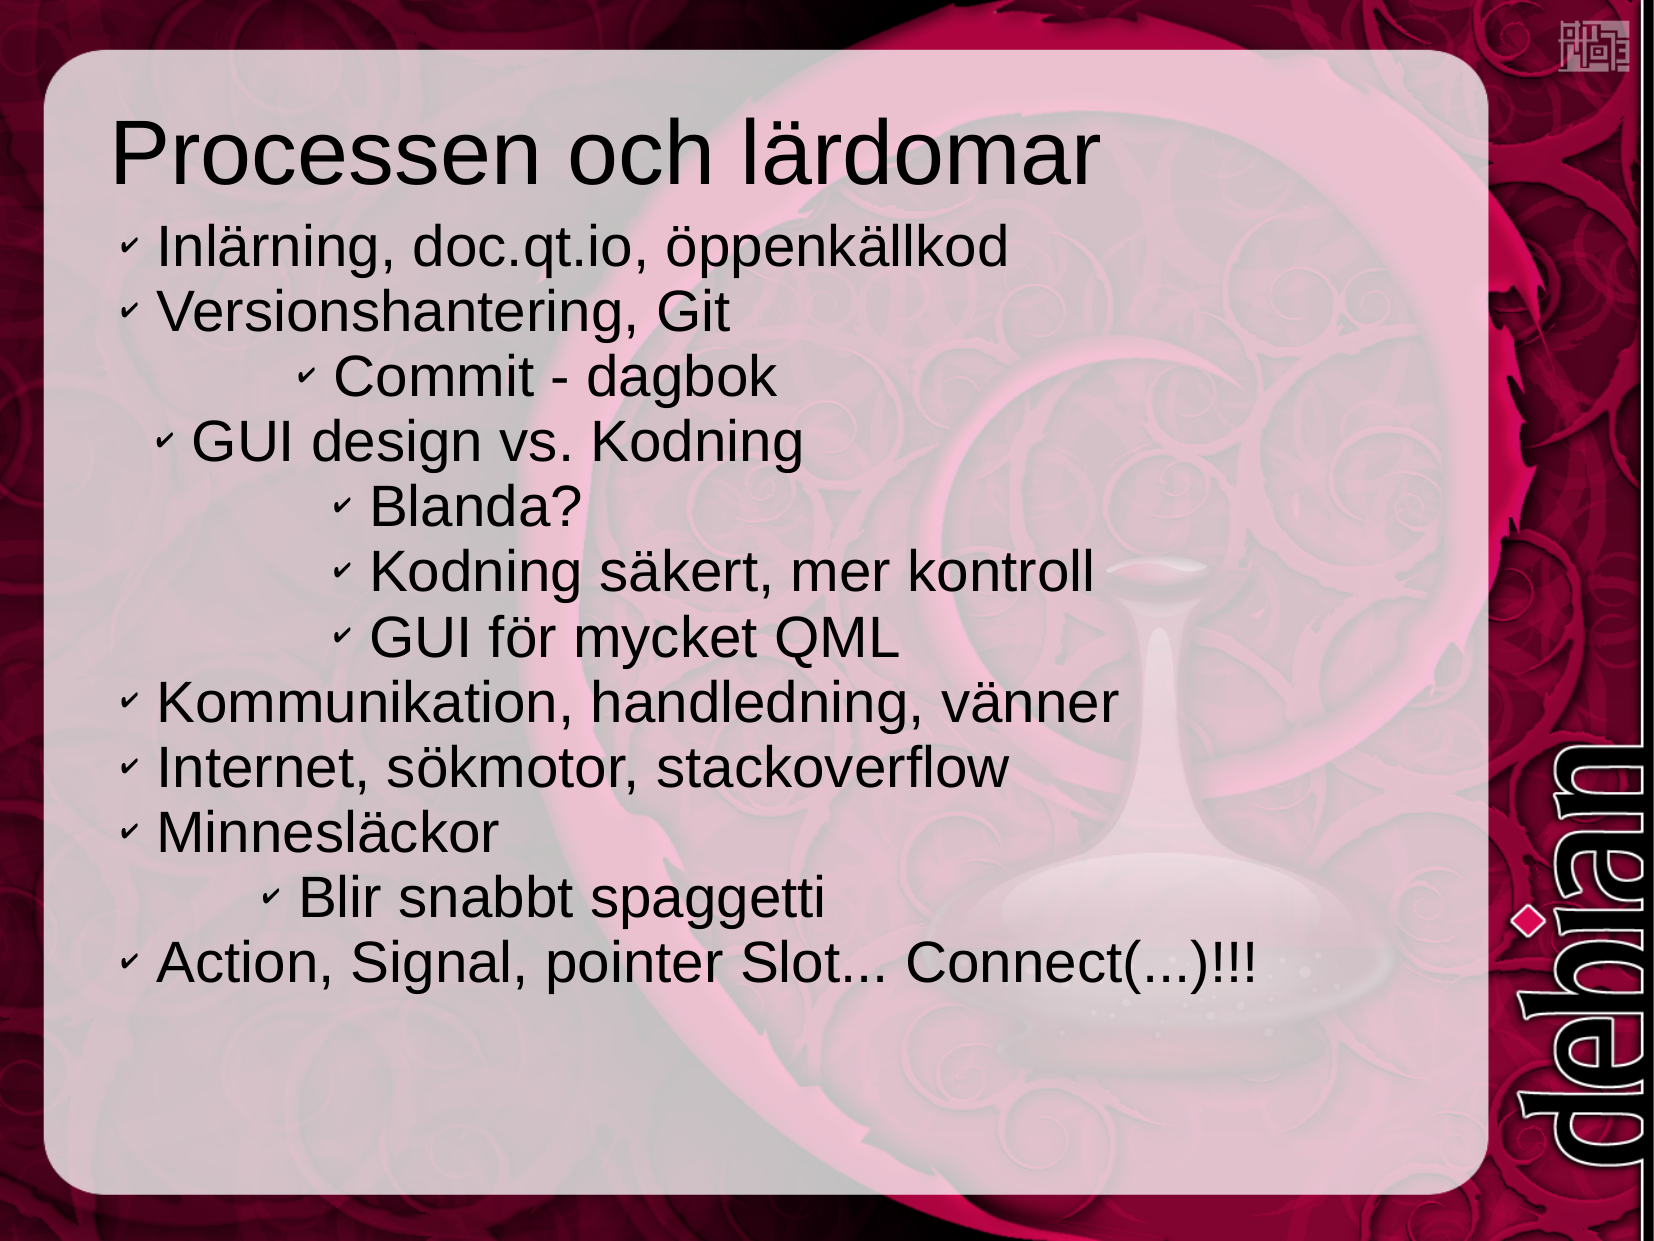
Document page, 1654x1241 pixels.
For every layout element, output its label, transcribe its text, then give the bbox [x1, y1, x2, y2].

text_box Processen och lärdomar [94, 94, 1441, 212]
text_box Inlärning, doc.qt.io, öppenkällkod Versionshantering, Git Commit - dagbok GUI design vs. Kodning Blanda? Kodning säkert, mer kontroll GUI för mycket QML Kommunikation, handledning, vänner Internet, sökmotor, stackoverflow Minnesläckor Blir snabbt spaggetti Action, Signal, pointer Slot... Connect(...)!!! [106, 141, 1382, 1067]
picture [0, 0, 1654, 1241]
